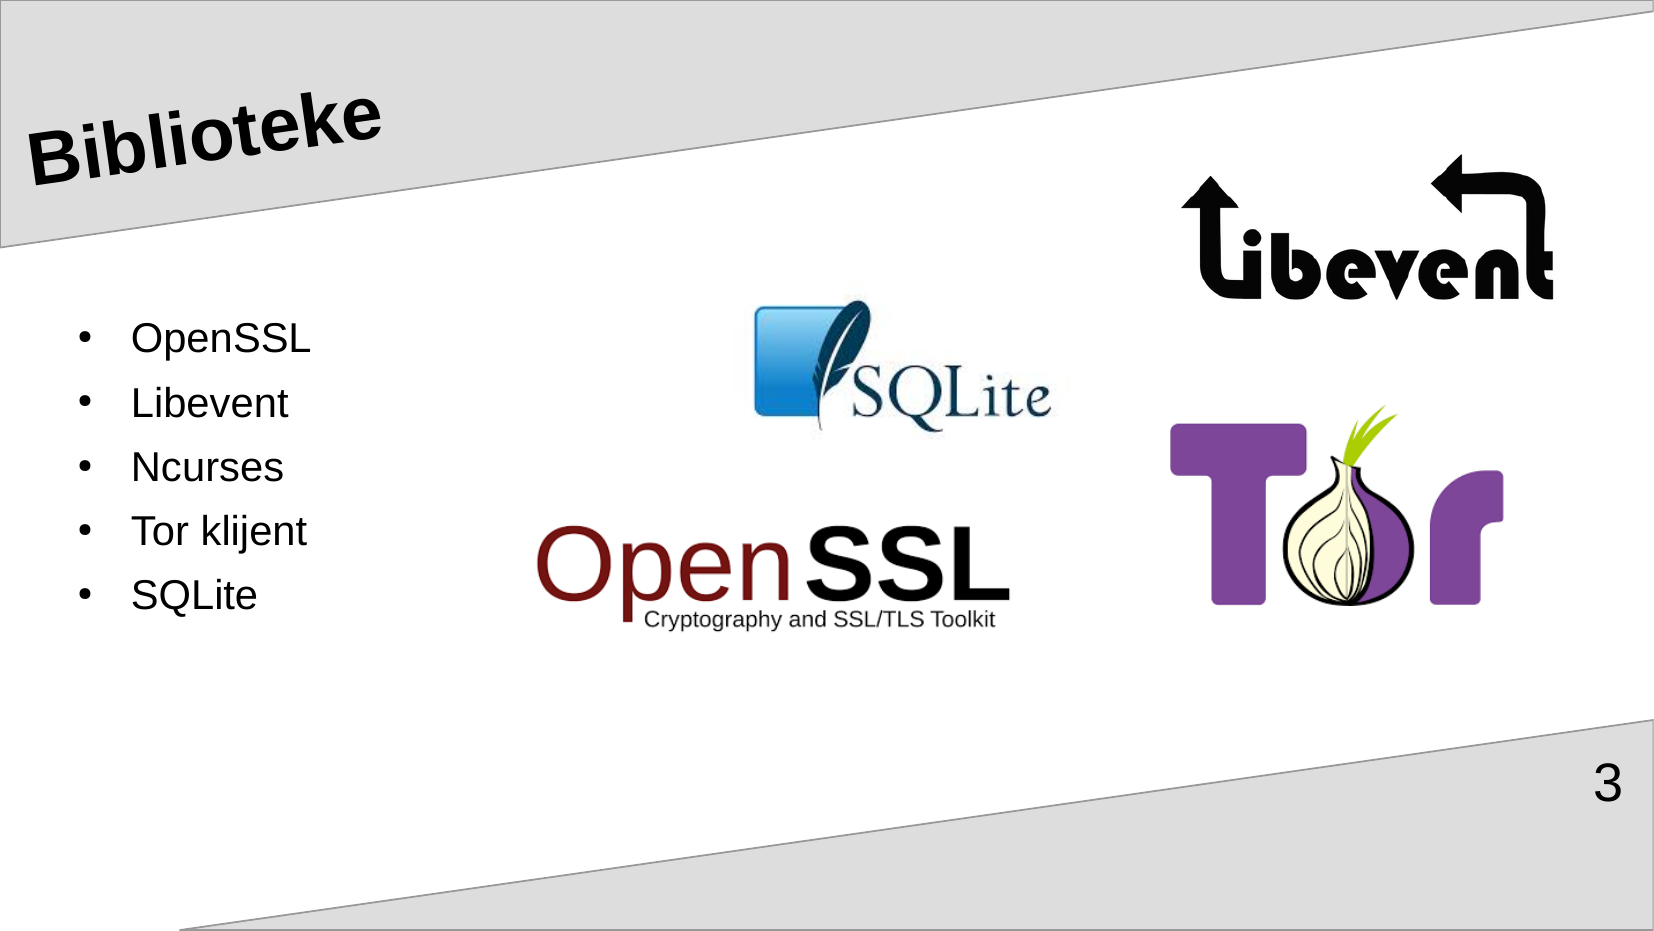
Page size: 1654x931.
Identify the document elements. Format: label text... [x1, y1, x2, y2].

picture [1181, 134, 1561, 300]
picture [525, 510, 1022, 646]
picture [1170, 404, 1504, 606]
picture [710, 238, 1096, 495]
list OpenSSL Libevent Ncurses Tor klijent SQLite [60, 315, 1463, 727]
title Biblioteke [16, 0, 1501, 239]
